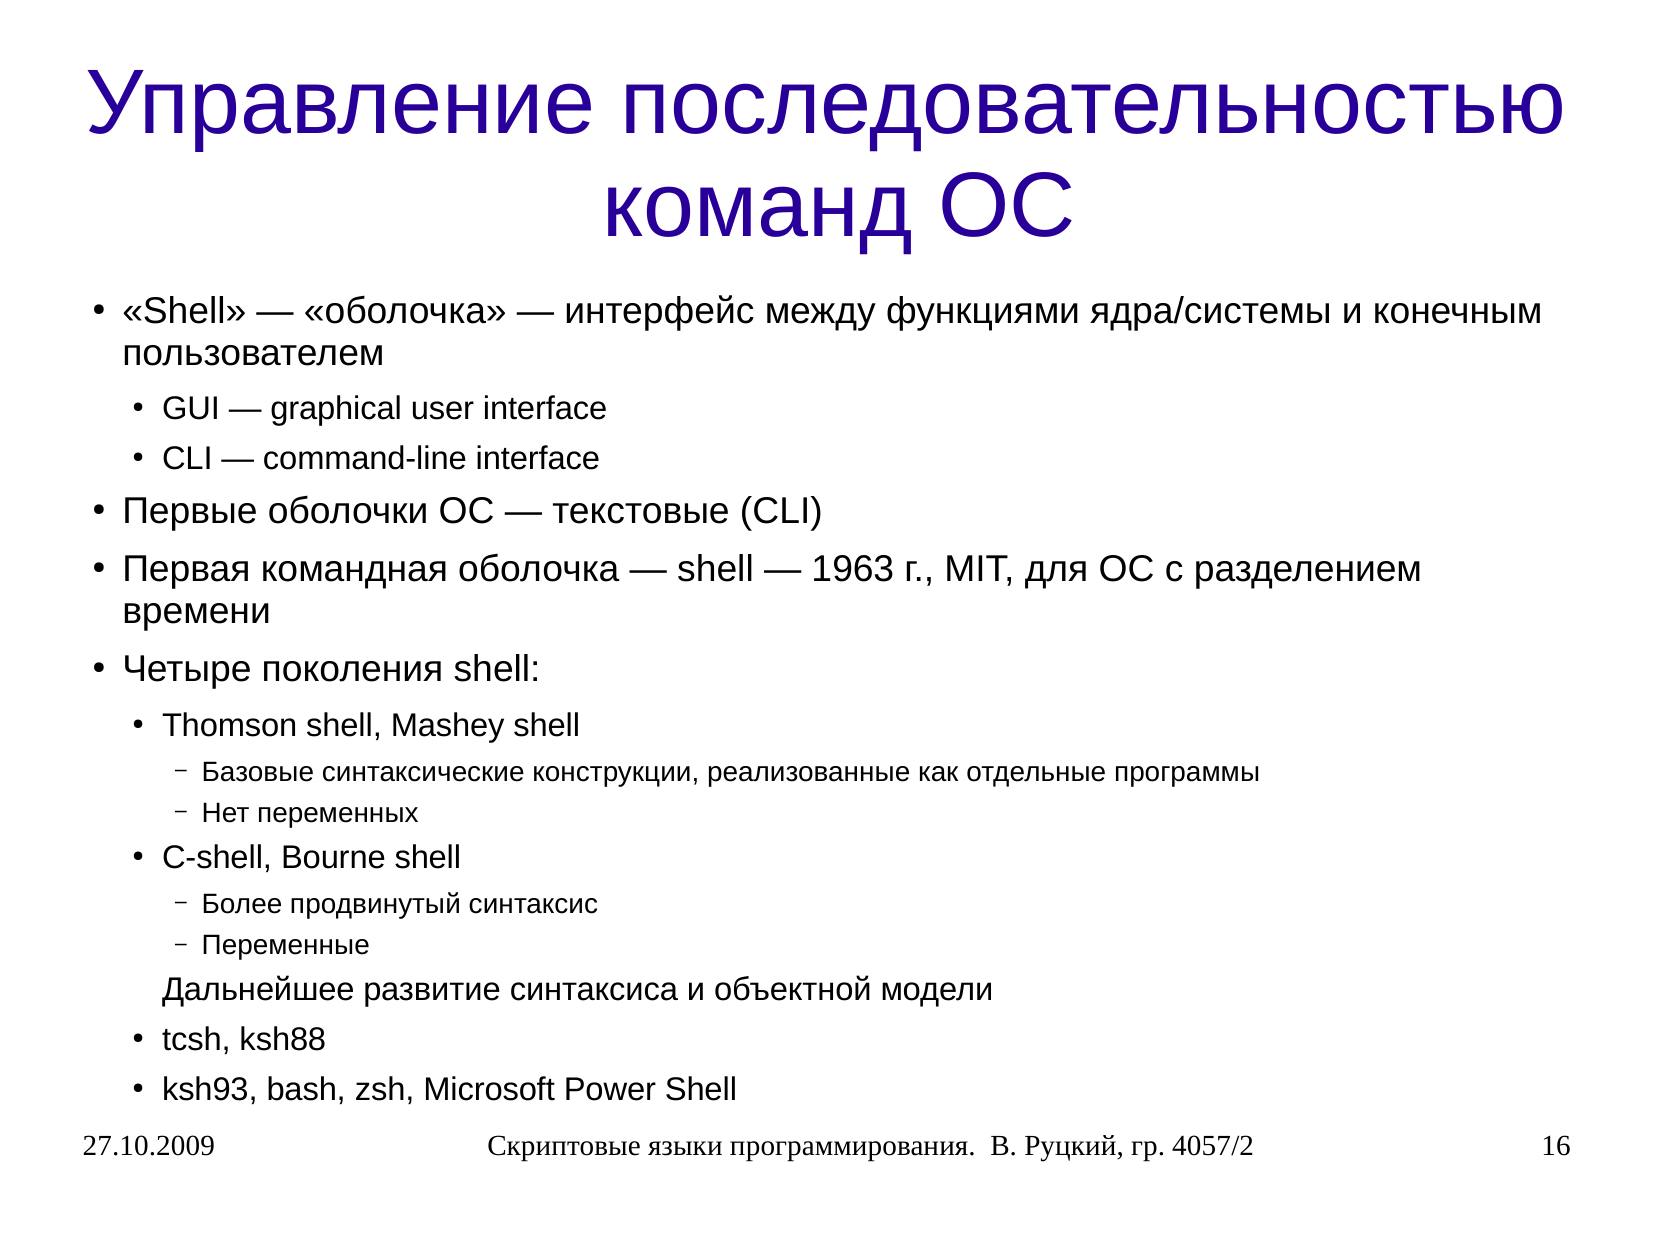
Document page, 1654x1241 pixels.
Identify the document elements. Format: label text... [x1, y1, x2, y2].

list «Shell» — «оболочка» — интерфейс между функциями ядра/системы и конечным пользователем GUI — graphical user interface CLI — command-line interface Первые оболочки ОС — текстовые (CLI) Первая командная оболочка — shell — 1963 г., MIT, для ОС с разделением времени Четыре поколения shell: Thomson shell, Mashey shell Базовые синтаксические конструкции, реализованные как отдельные программы Нет переменных C-shell, Bourne shell Более продвинутый синтаксис Переменные Дальнейшее развитие синтаксиса и объектной модели tcsh, ksh88 ksh93, bash, zsh, Microsoft Power Shell [82, 290, 1571, 1109]
title Управление последовательностью команд ОС [82, 49, 1571, 257]
